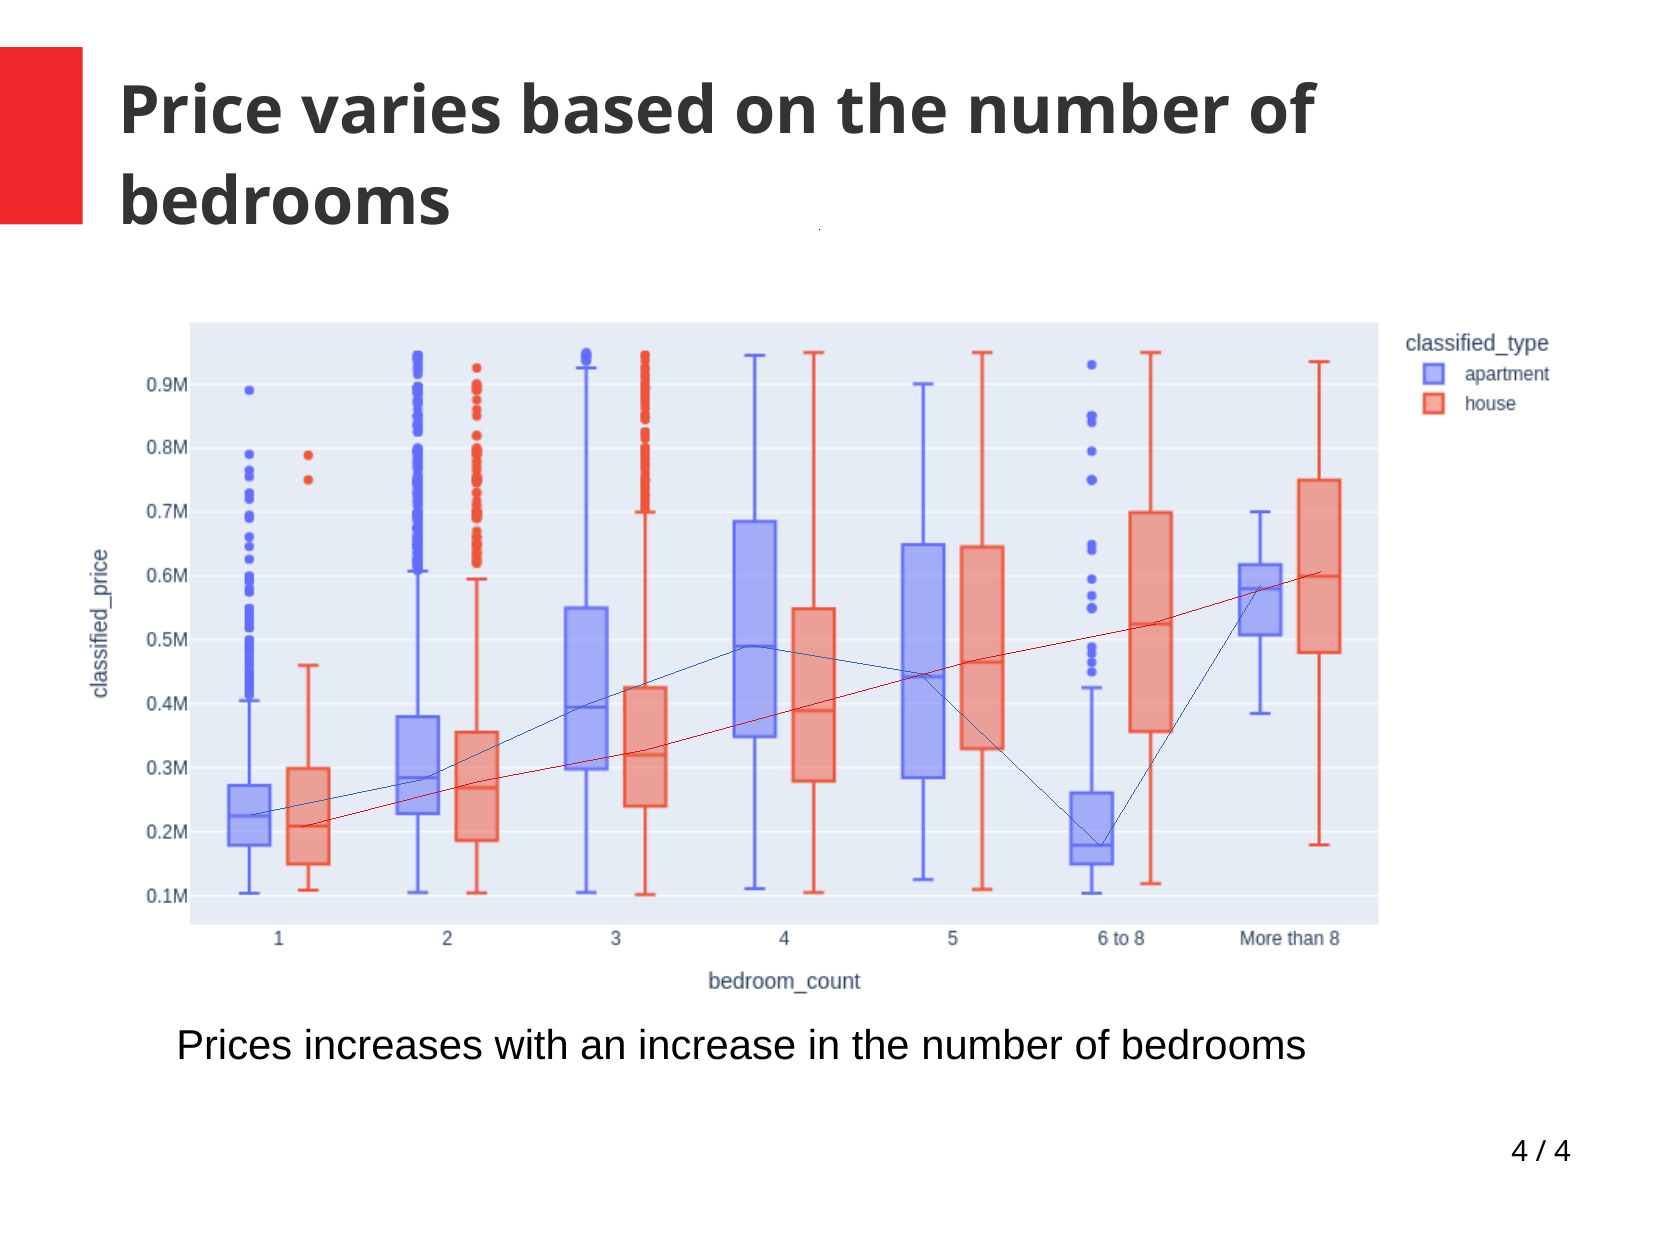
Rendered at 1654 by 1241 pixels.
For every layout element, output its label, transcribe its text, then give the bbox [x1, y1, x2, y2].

picture [65, 229, 1576, 1050]
text_box Prices increases with an increase in the number of bedrooms [150, 1014, 1426, 1076]
title Price varies based on the number of bedrooms [118, 49, 1571, 229]
